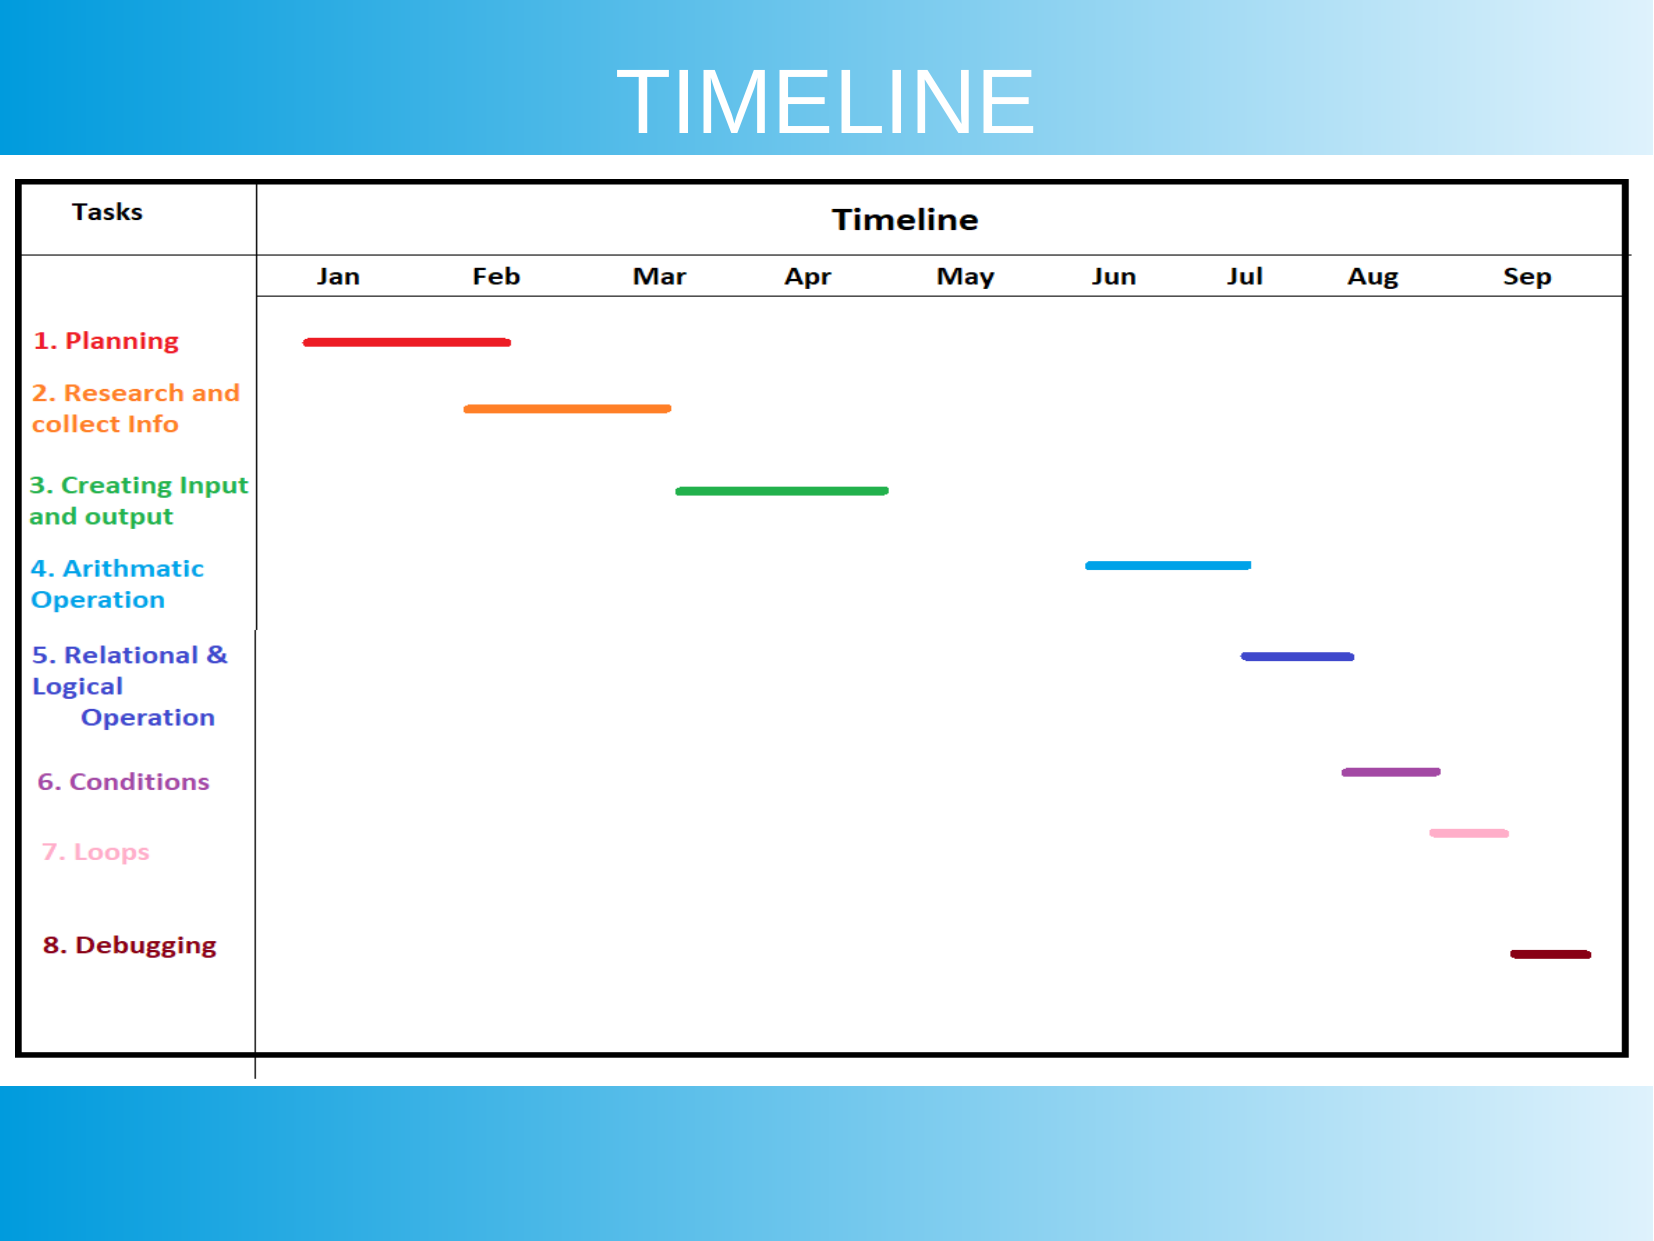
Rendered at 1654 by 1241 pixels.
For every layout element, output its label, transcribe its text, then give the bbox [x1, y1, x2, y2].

title TIMELINE [82, 49, 1571, 155]
picture [15, 179, 1636, 1081]
